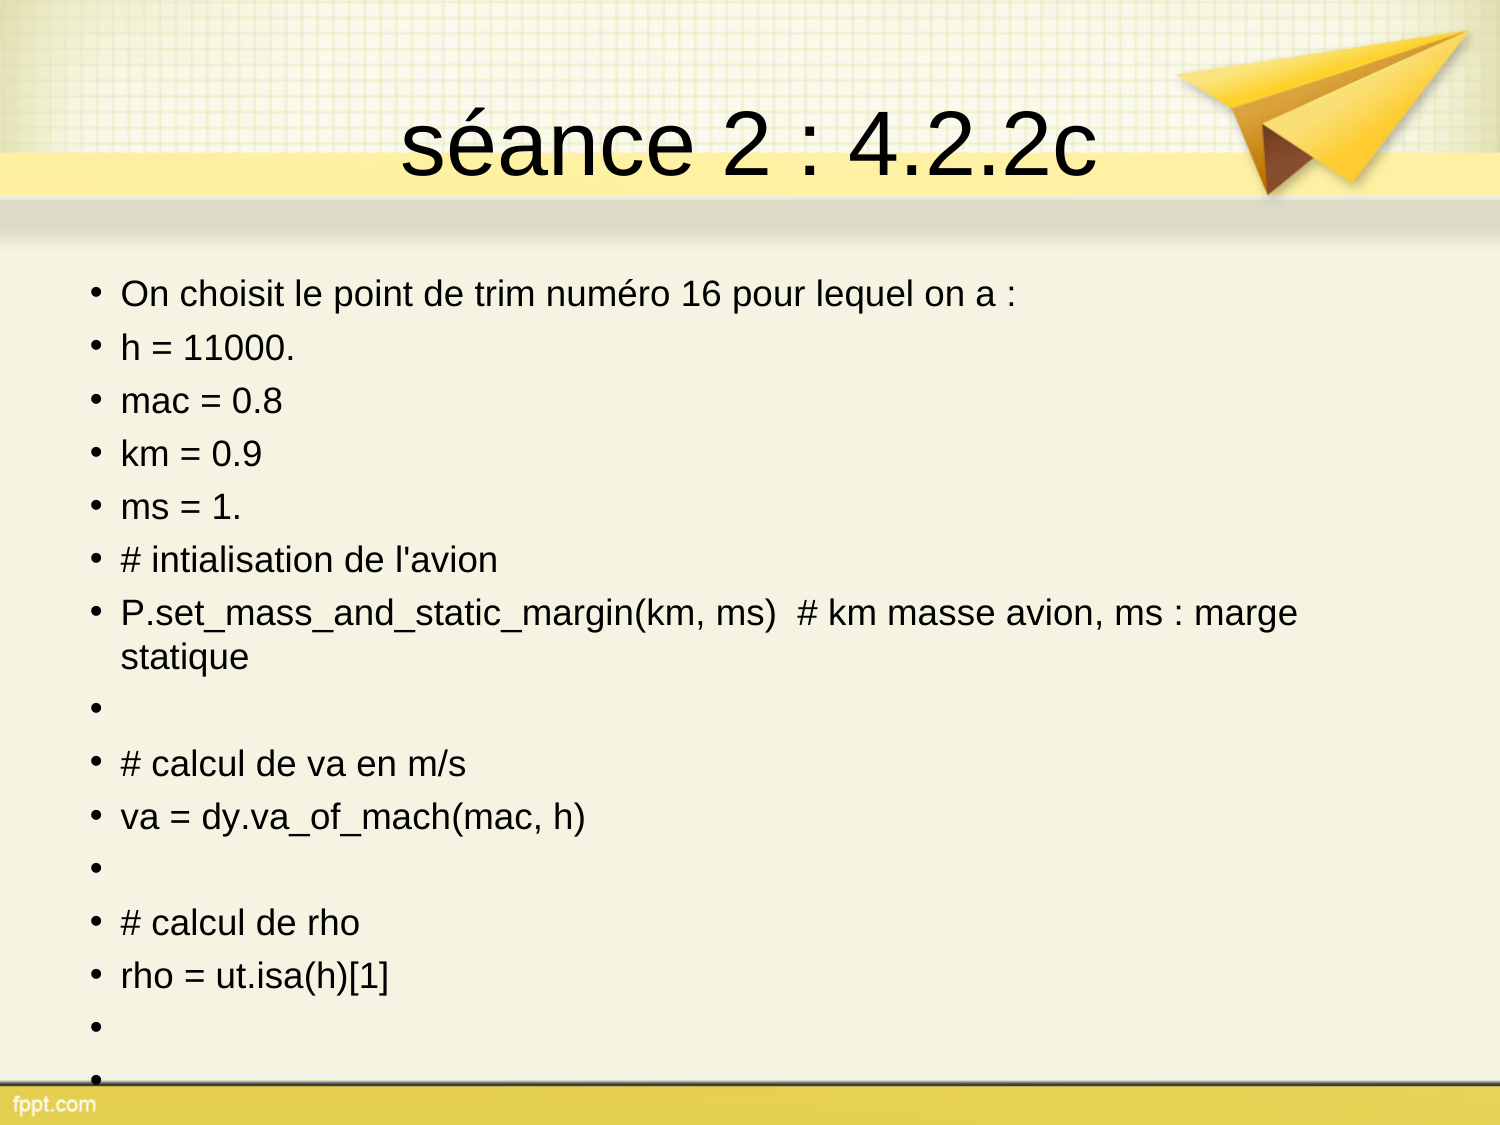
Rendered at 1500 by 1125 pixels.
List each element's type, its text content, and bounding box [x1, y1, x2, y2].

list On choisit le point de trim numéro 16 pour lequel on a : h = 11000. mac = 0.8 km = 0.9 ms = 1. # intialisation de l'avion P.set_mass_and_static_margin(km, ms) # km masse avion, ms : marge statique # calcul de va en m/s va = dy.va_of_mach(mac, h) # calcul de rho rho = ut.isa(h)[1] [75, 262, 1426, 1005]
title séance 2 : 4.2.2c [75, 45, 1426, 233]
picture [0, 0, 1500, 1125]
